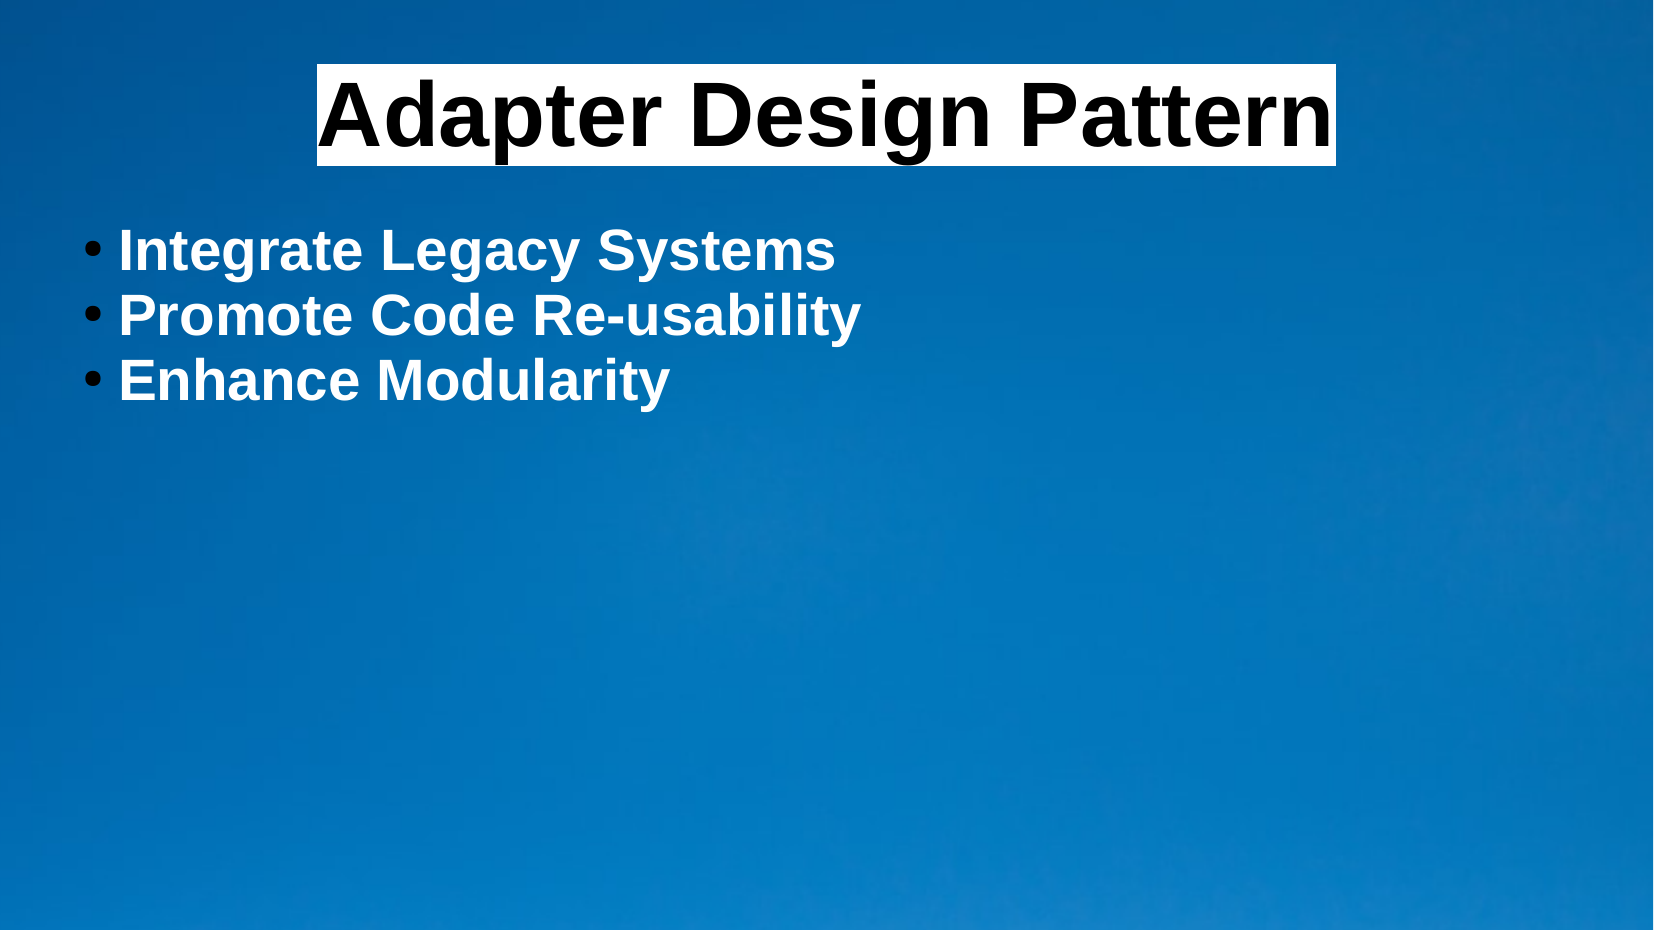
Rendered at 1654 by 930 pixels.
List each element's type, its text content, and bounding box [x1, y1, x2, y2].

title Adapter Design Pattern [82, 37, 1571, 193]
subtitle Integrate Legacy Systems Promote Code Re-usability Enhance Modularity [82, 217, 1571, 803]
picture [0, 0, 1654, 930]
